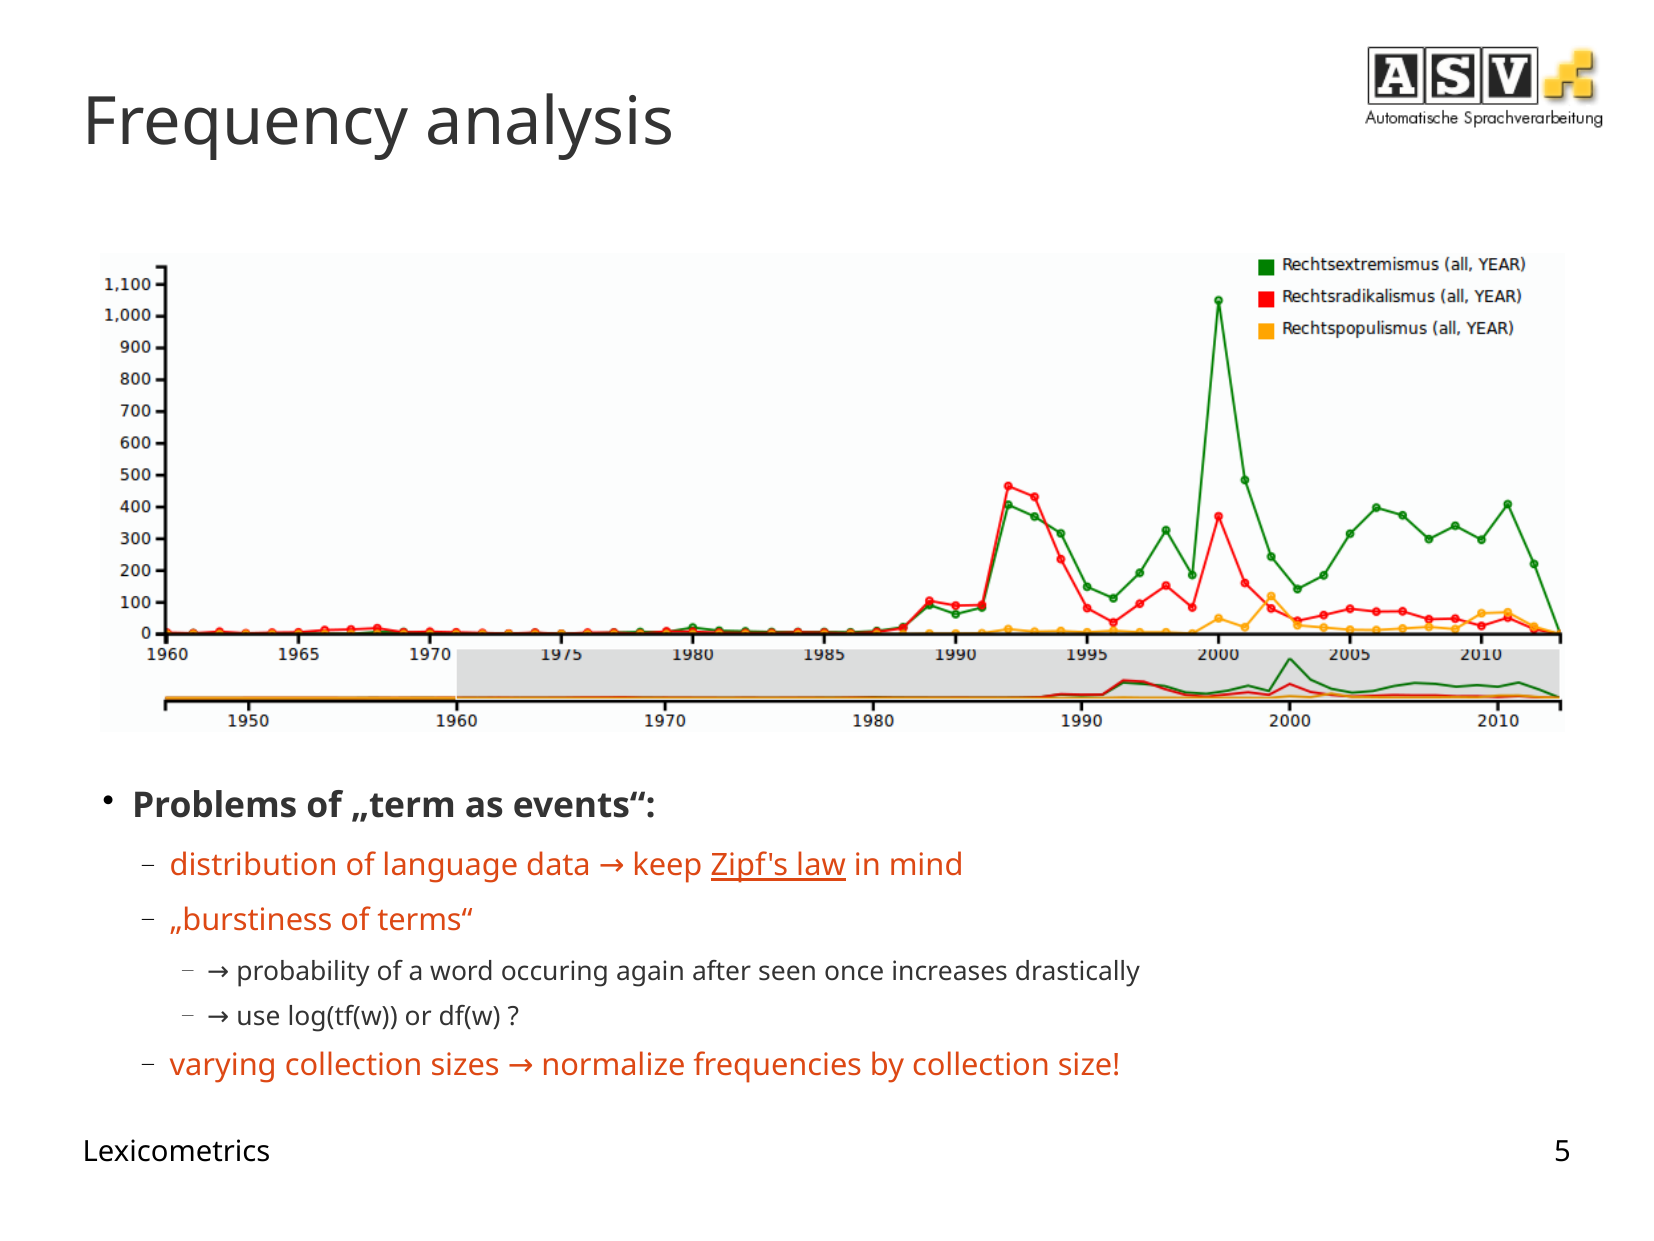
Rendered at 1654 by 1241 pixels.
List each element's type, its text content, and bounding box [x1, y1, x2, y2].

title Frequency analysis [82, 49, 1347, 189]
picture [1364, 43, 1605, 129]
picture [100, 253, 1565, 732]
list Problems of „term as events“: distribution of language data → keep Zipf's law in mind „burstiness of terms“ → probability of a word occuring again after seen once increases drastically → use log(tf(w)) or df(w) ? varying collection sizes → normalize frequencies by collection size! [94, 779, 1550, 1087]
